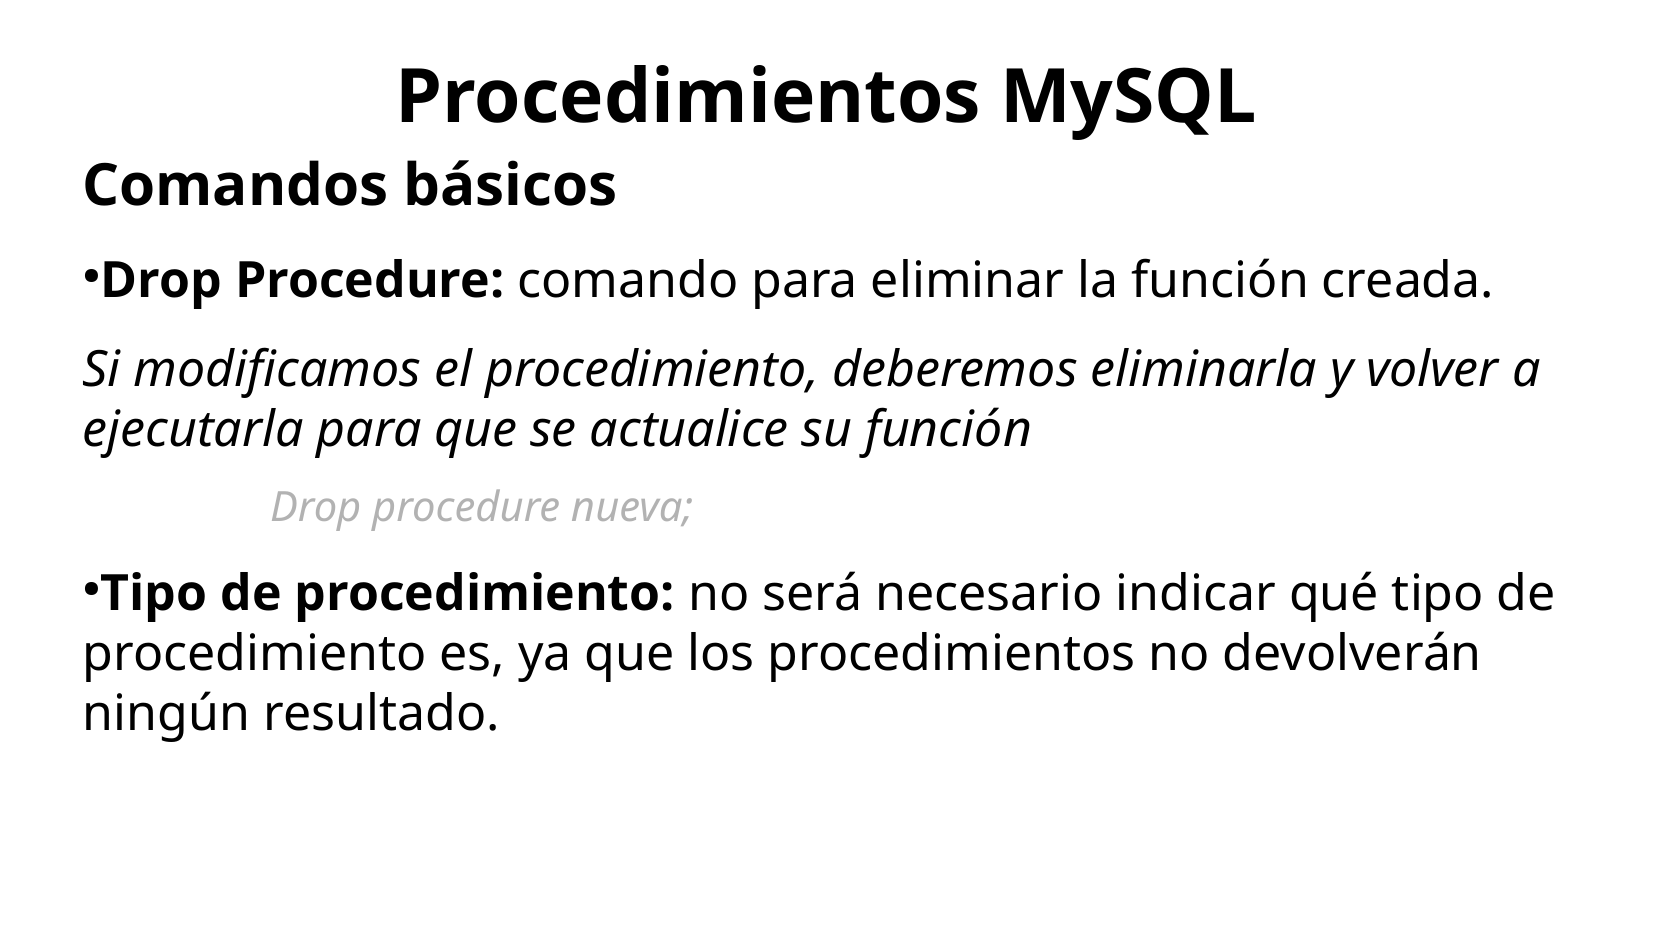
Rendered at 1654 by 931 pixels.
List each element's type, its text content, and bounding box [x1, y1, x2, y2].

title Procedimientos MySQL [82, 37, 1571, 147]
list Comandos básicos Drop Procedure: comando para eliminar la función creada. Si modificamos el procedimiento, deberemos eliminarla y volver a ejecutarla para que se actualice su función Drop procedure nueva; Tipo de procedimiento: no será necesario indicar qué tipo de procedimiento es, ya que los procedimientos no devolverán ningún resultado. [82, 147, 1595, 857]
